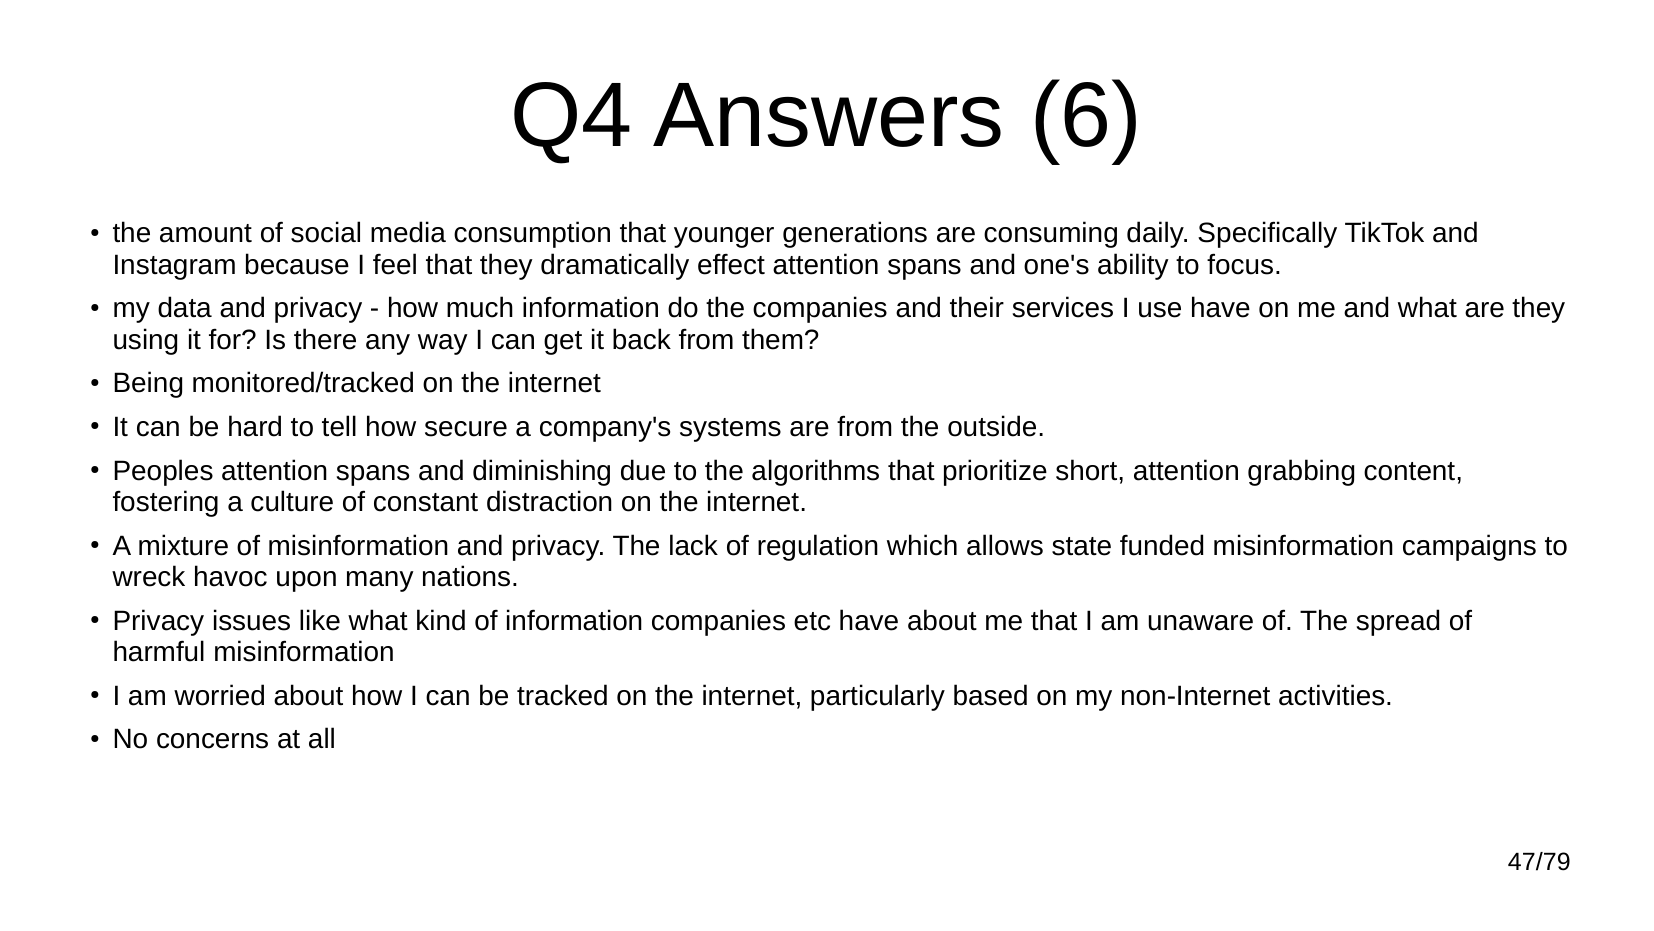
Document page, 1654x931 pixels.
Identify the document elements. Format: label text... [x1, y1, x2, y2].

list the amount of social media consumption that younger generations are consuming daily. Specifically TikTok and Instagram because I feel that they dramatically effect attention spans and one's ability to focus. my data and privacy - how much information do the companies and their services I use have on me and what are they using it for? Is there any way I can get it back from them? Being monitored/tracked on the internet It can be hard to tell how secure a company's systems are from the outside. Peoples attention spans and diminishing due to the algorithms that prioritize short, attention grabbing content, fostering a culture of constant distraction on the internet. A mixture of misinformation and privacy. The lack of regulation which allows state funded misinformation campaigns to wreck havoc upon many nations. Privacy issues like what kind of information companies etc have about me that I am unaware of. The spread of harmful misinformation I am worried about how I can be tracked on the internet, particularly based on my non-Internet activities. No concerns at all [82, 217, 1571, 758]
title Q4 Answers (6) [82, 37, 1571, 193]
